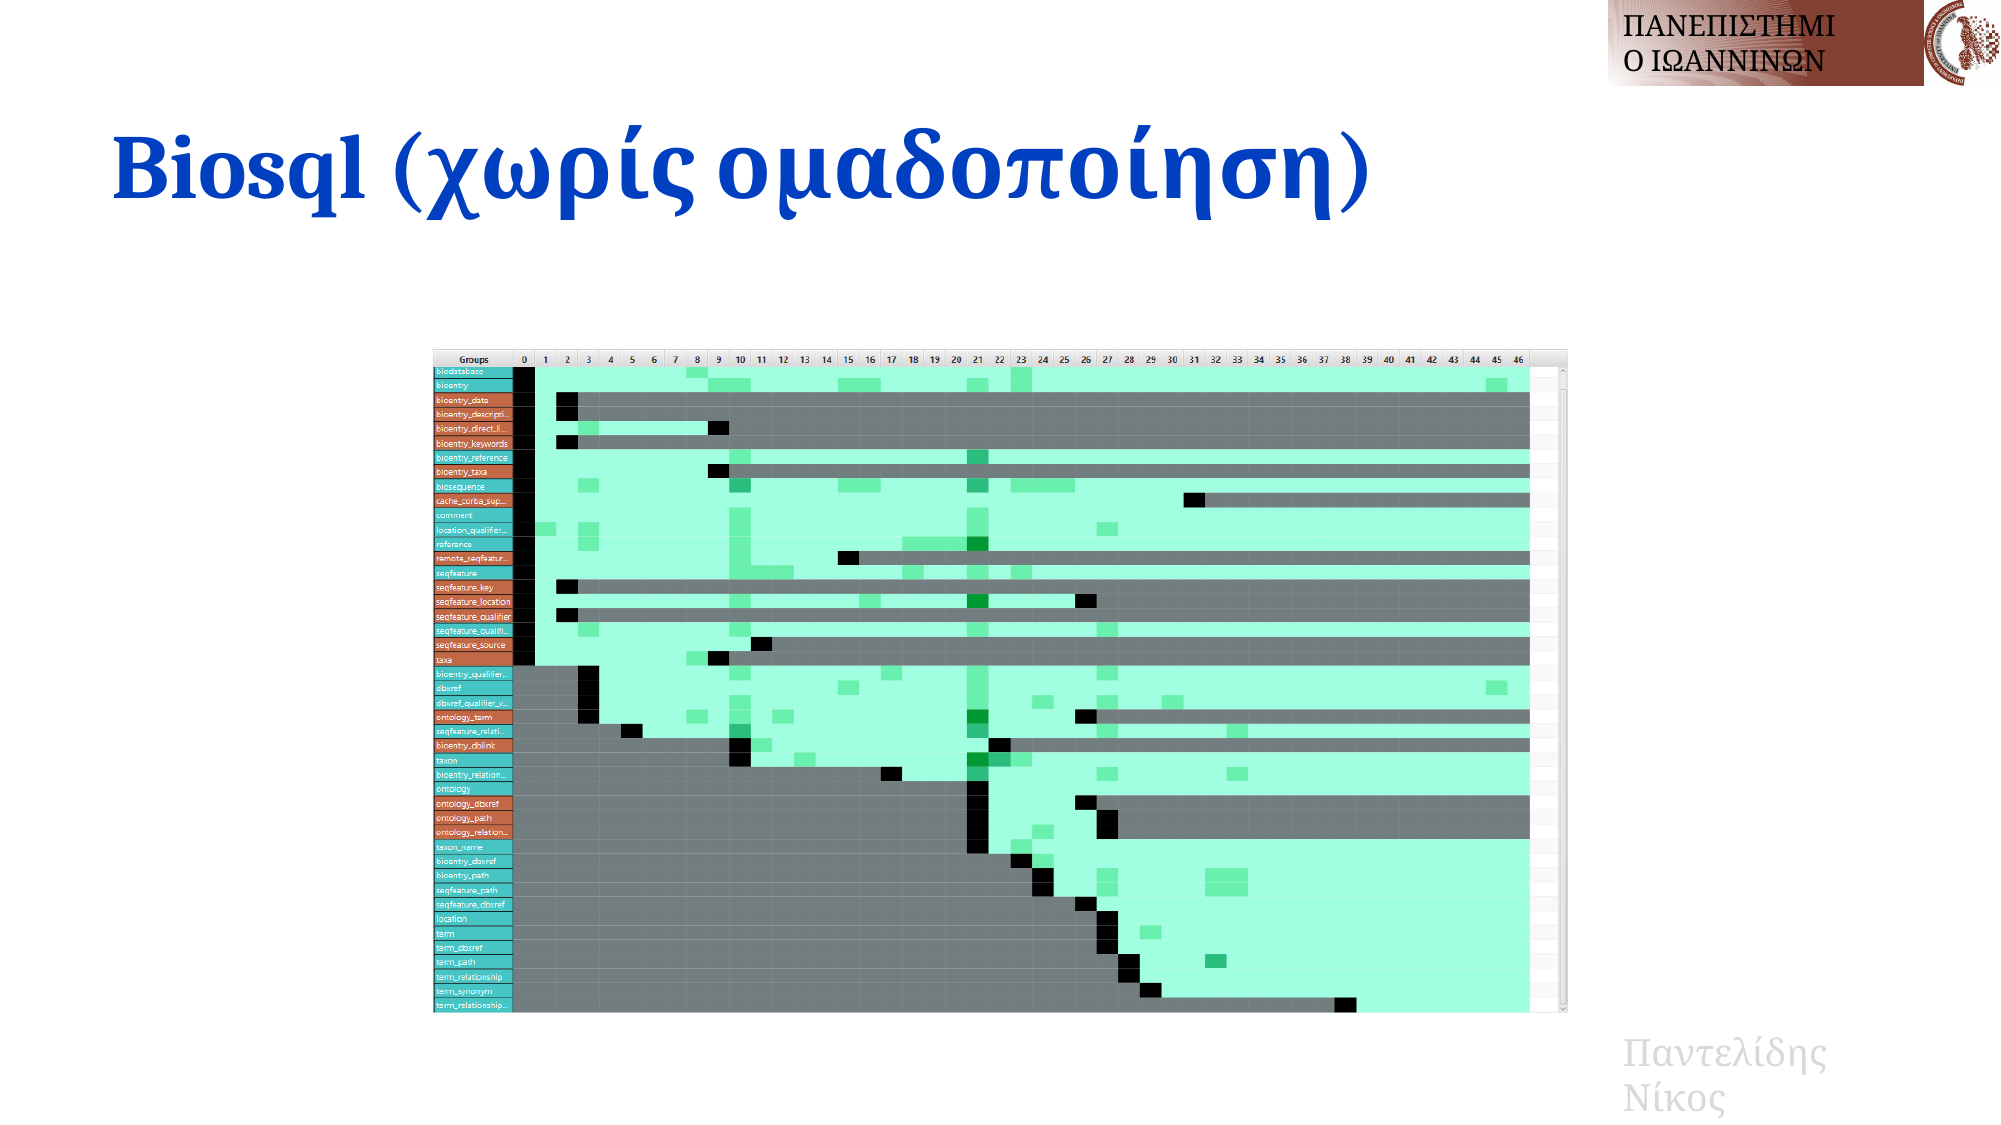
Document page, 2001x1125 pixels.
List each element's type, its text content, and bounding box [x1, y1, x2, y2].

text_box Biosql (χωρίς ομαδοποίηση) [96, 112, 1428, 225]
picture [432, 349, 1568, 1013]
